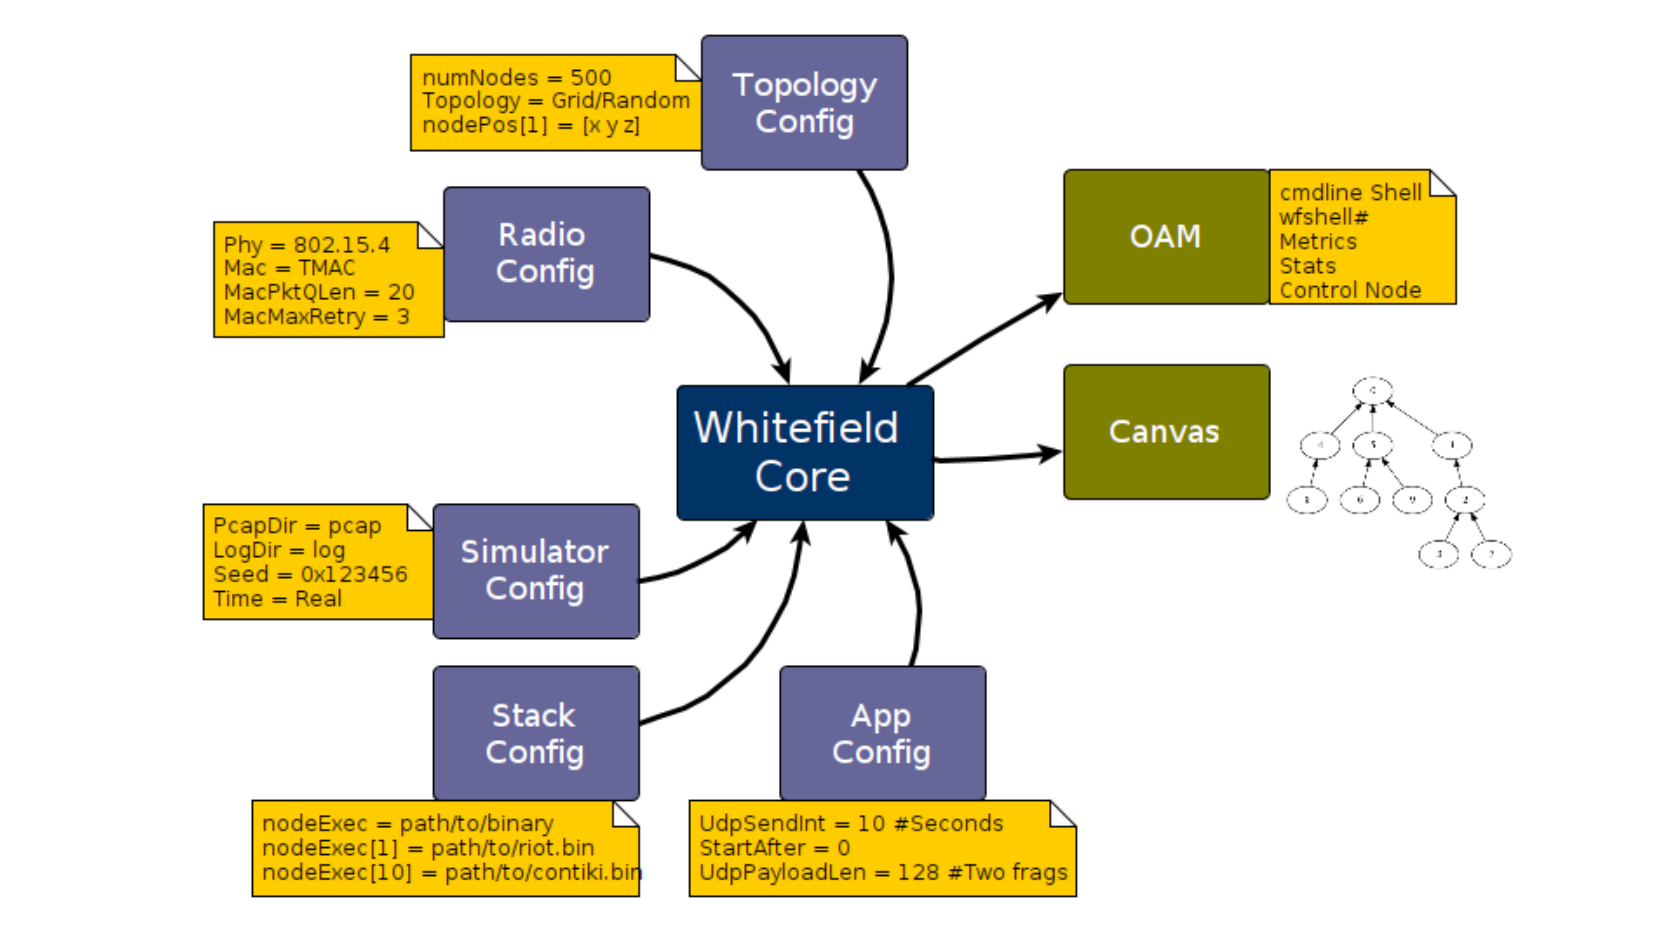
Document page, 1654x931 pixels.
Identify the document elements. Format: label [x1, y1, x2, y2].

picture [177, 9, 1541, 922]
